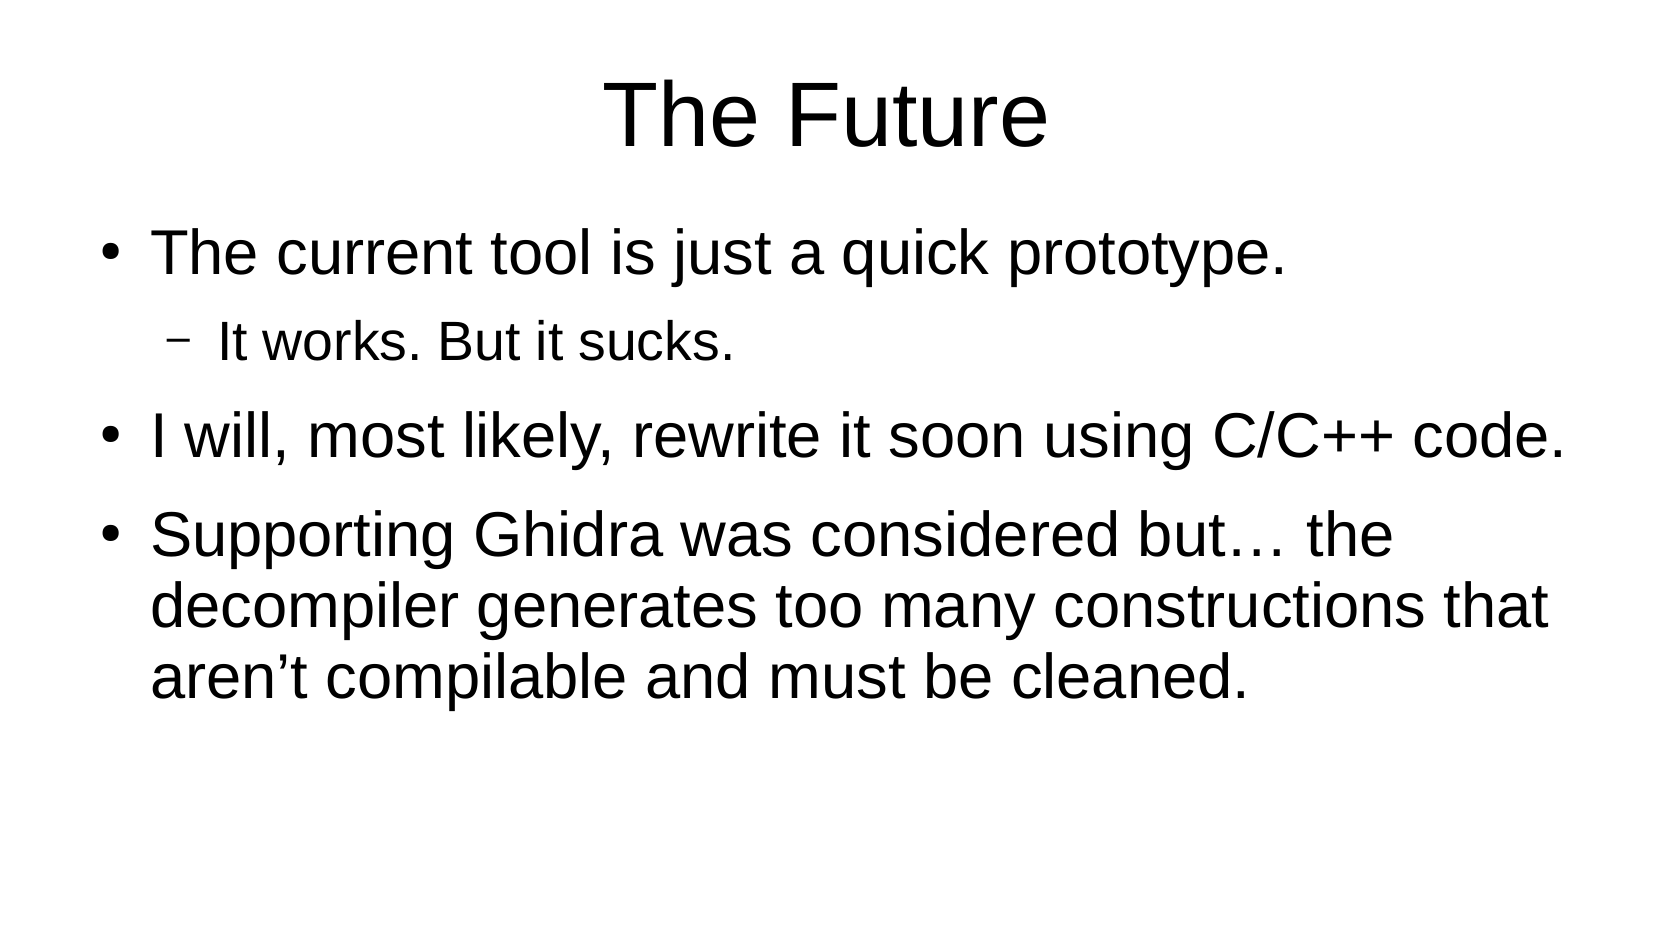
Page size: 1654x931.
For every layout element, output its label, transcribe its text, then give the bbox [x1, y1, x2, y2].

list The current tool is just a quick prototype. It works. But it sucks. I will, most likely, rewrite it soon using C/C++ code. Supporting Ghidra was considered but… the decompiler generates too many constructions that aren’t compilable and must be cleaned. [82, 217, 1571, 758]
title The Future [82, 37, 1571, 193]
